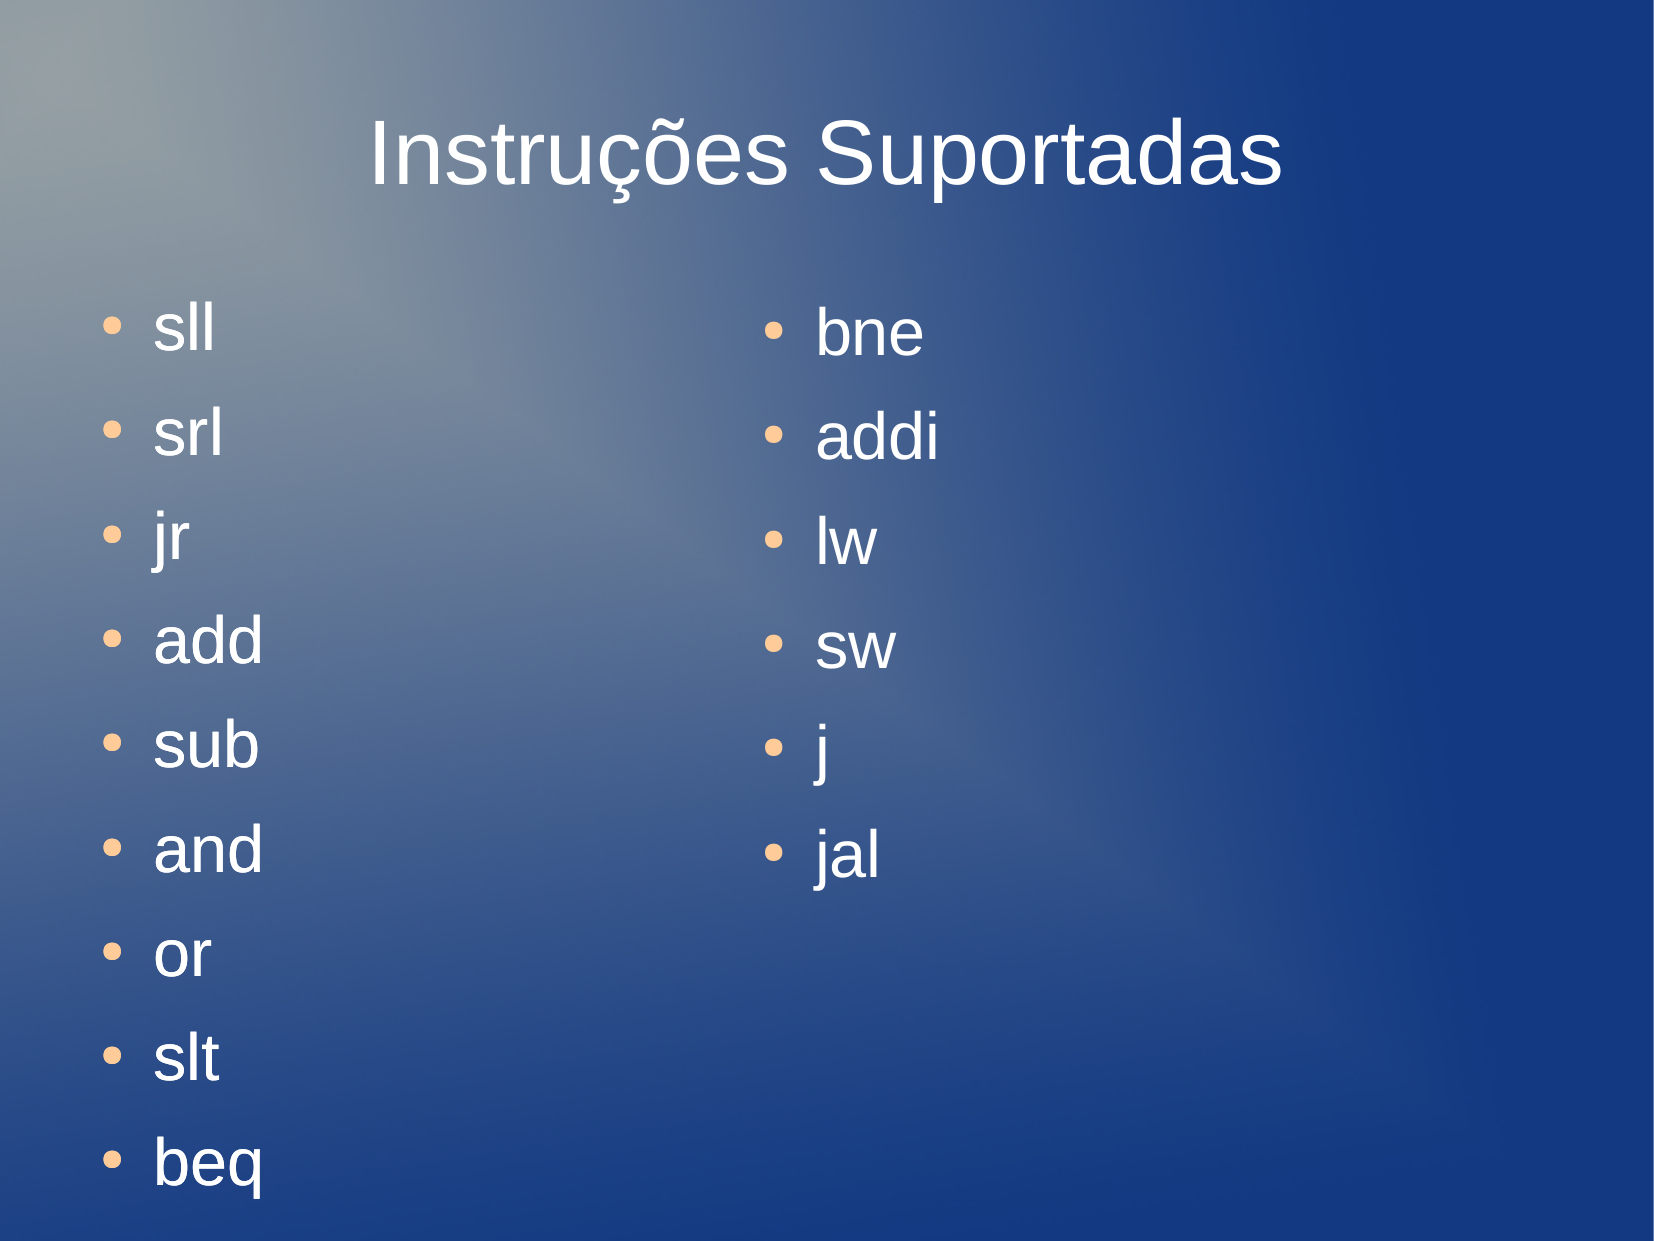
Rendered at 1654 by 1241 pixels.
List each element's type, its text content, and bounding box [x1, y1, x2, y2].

title Instruções Suportadas [82, 49, 1571, 257]
list bne addi lw sw j jal [744, 295, 993, 1015]
list sll srl jr add sub and or slt beq [82, 290, 331, 1200]
picture [0, 0, 1654, 1241]
